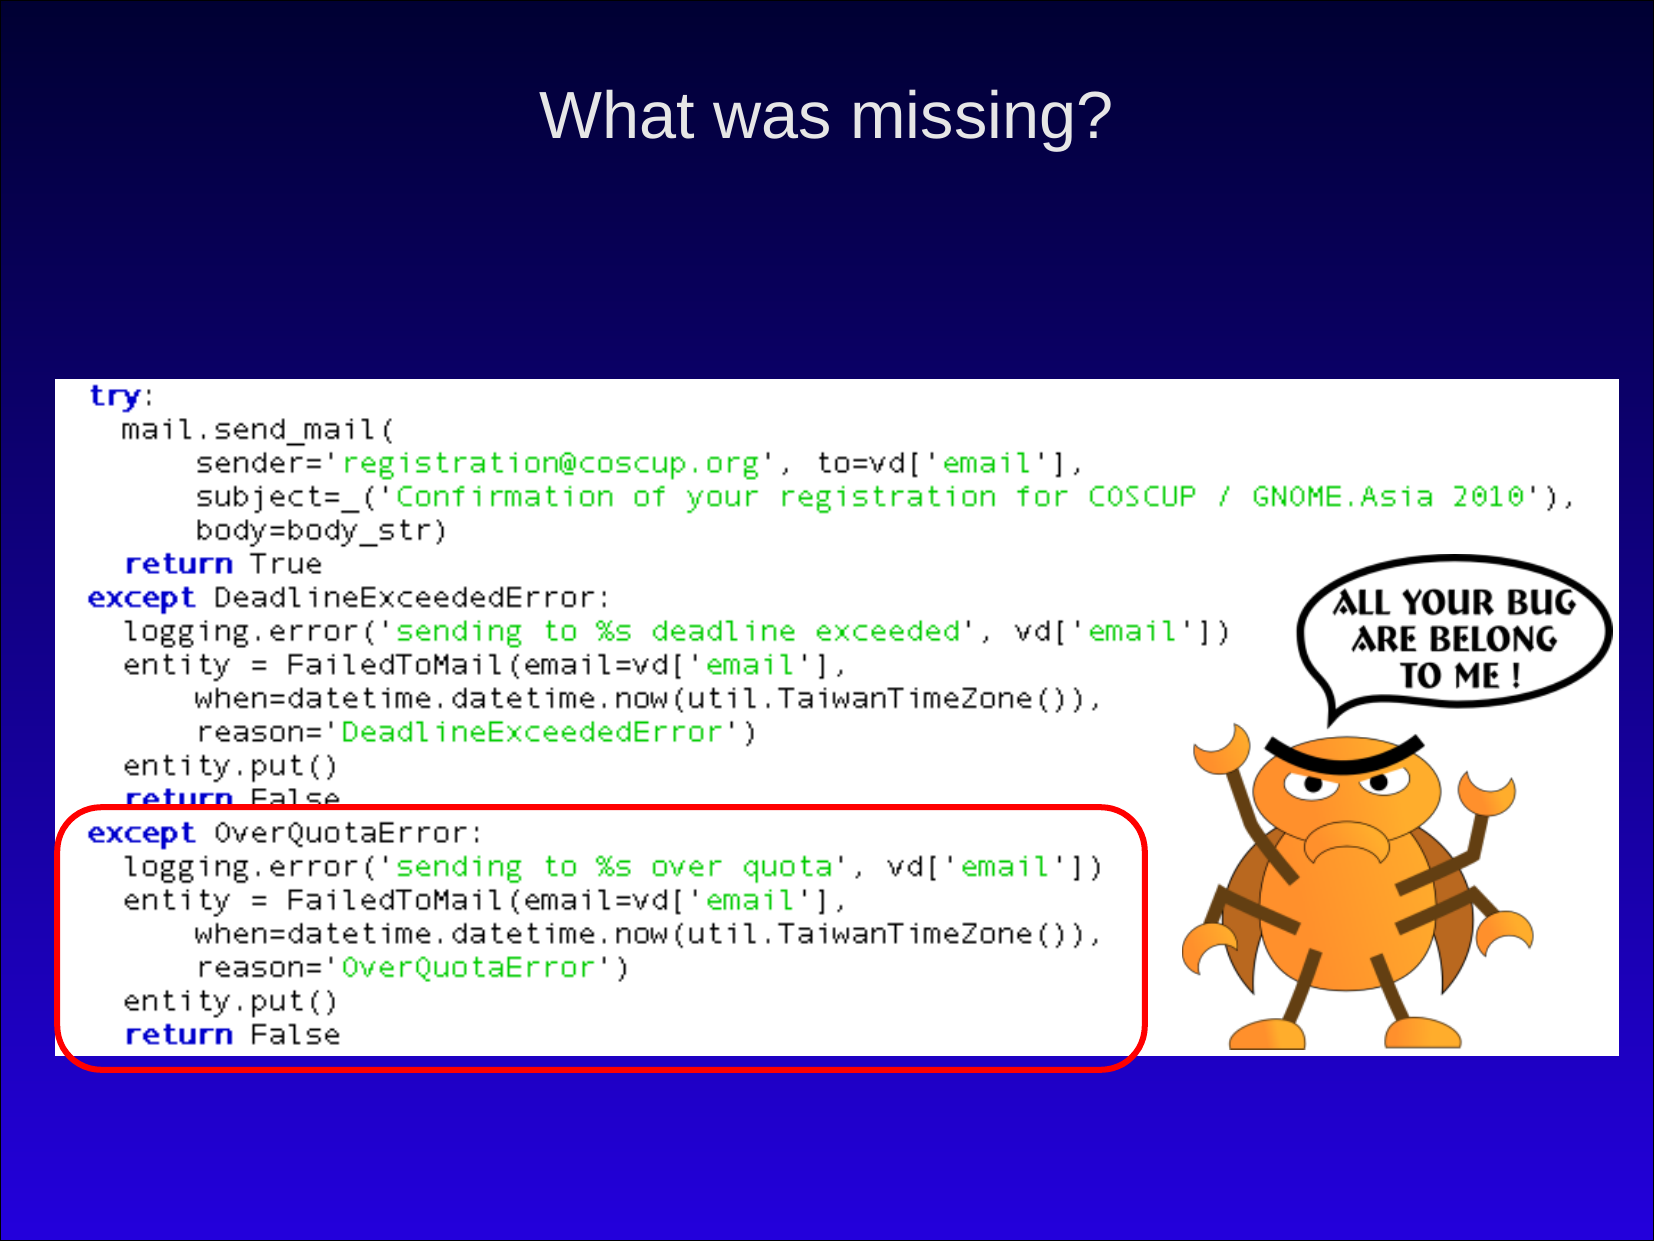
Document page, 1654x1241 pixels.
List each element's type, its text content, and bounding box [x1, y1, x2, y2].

picture [55, 1039, 64, 1056]
picture [55, 379, 1619, 1056]
picture [61, 811, 1141, 1056]
title What was missing? [82, 49, 1571, 182]
